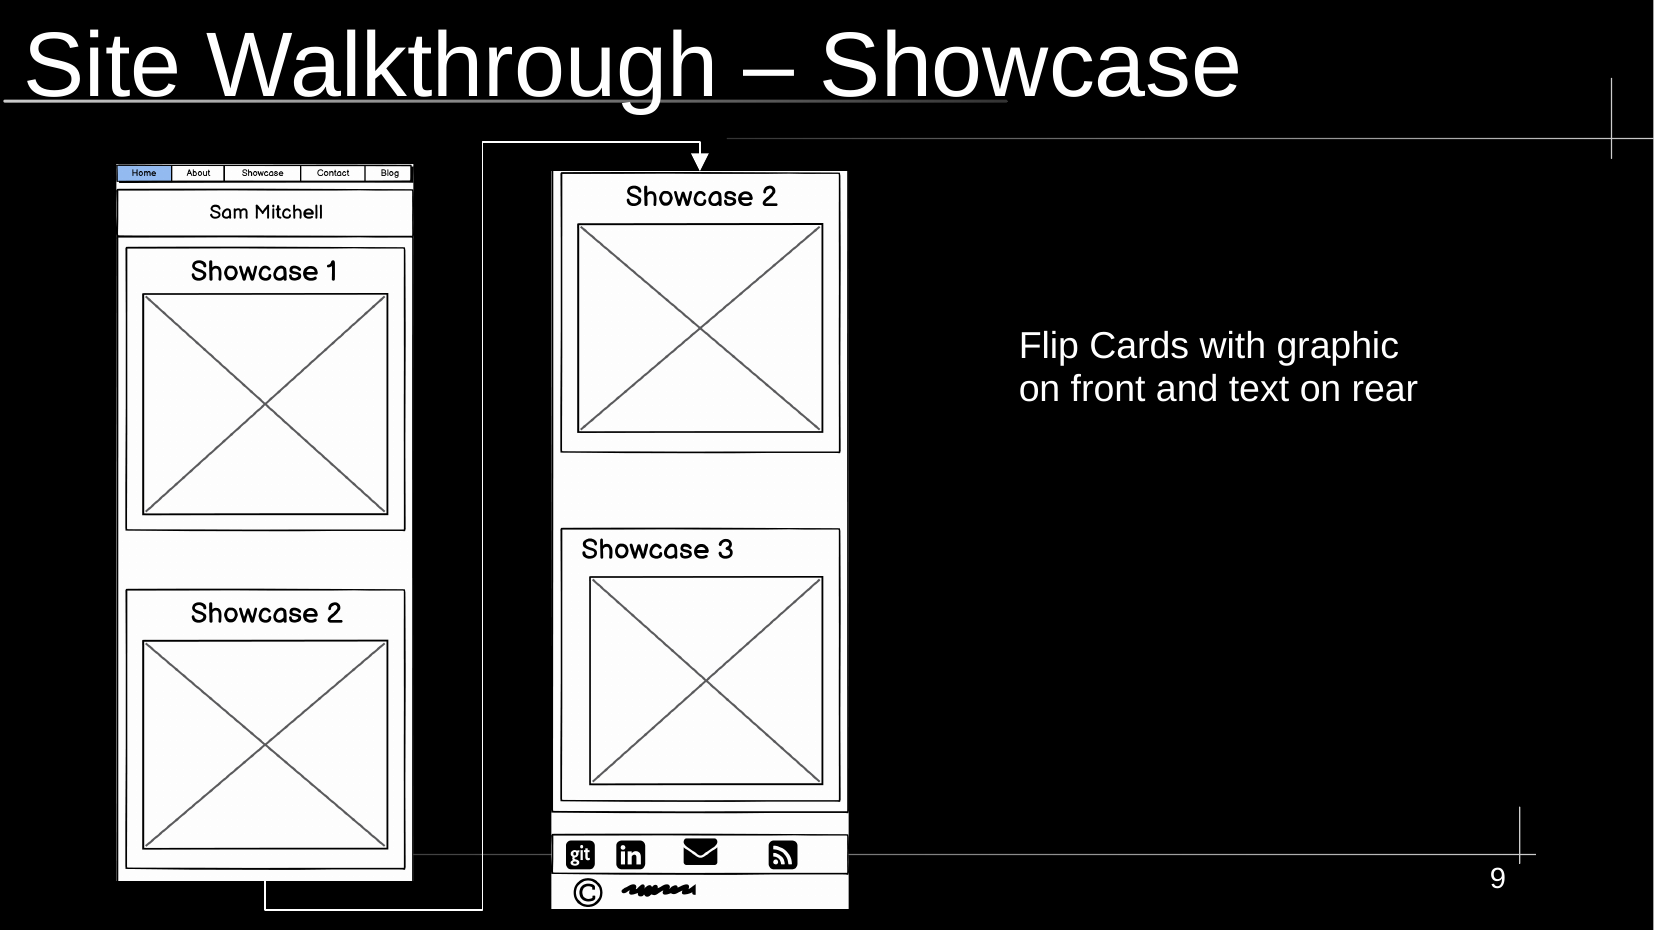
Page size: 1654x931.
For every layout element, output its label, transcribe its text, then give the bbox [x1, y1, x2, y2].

text_box Flip Cards with graphic on front and text on rear [1003, 317, 1447, 473]
picture [551, 171, 849, 909]
title Site Walkthrough – Showcase [23, 11, 1589, 119]
picture [116, 164, 414, 881]
